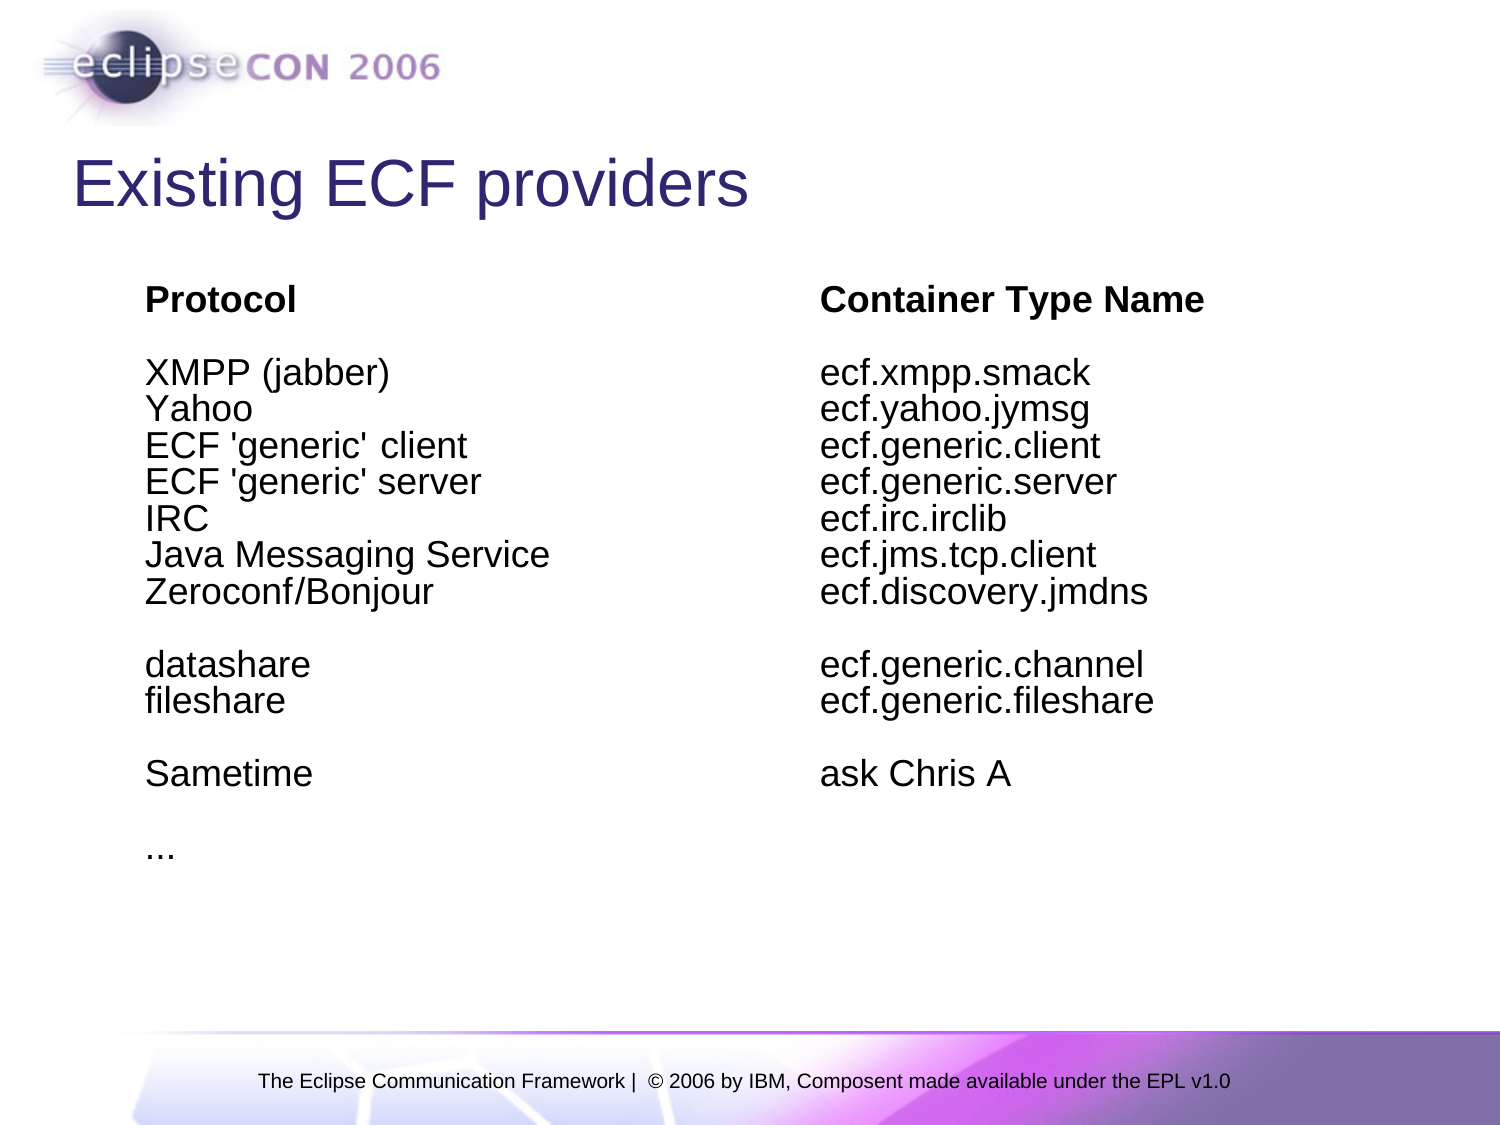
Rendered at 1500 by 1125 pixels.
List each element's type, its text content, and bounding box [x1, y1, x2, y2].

picture [31, 10, 1040, 126]
picture [0, 1031, 1500, 1125]
title Existing ECF providers [72, 150, 1425, 226]
text_box Protocol Container Type Name XMPP (jabber) ecf.xmpp.smack Yahoo ecf.yahoo.jymsg ECF 'generic' client ecf.generic.client ECF 'generic' server ecf.generic.server IRC ecf.irc.irclib Java Messaging Service ecf.jms.tcp.client Zeroconf /Bonjour ecf.discovery.jmdns datashare ecf.generic.channel fileshare ecf.generic.fileshare Sametime ask Chris A ... [130, 275, 1357, 992]
